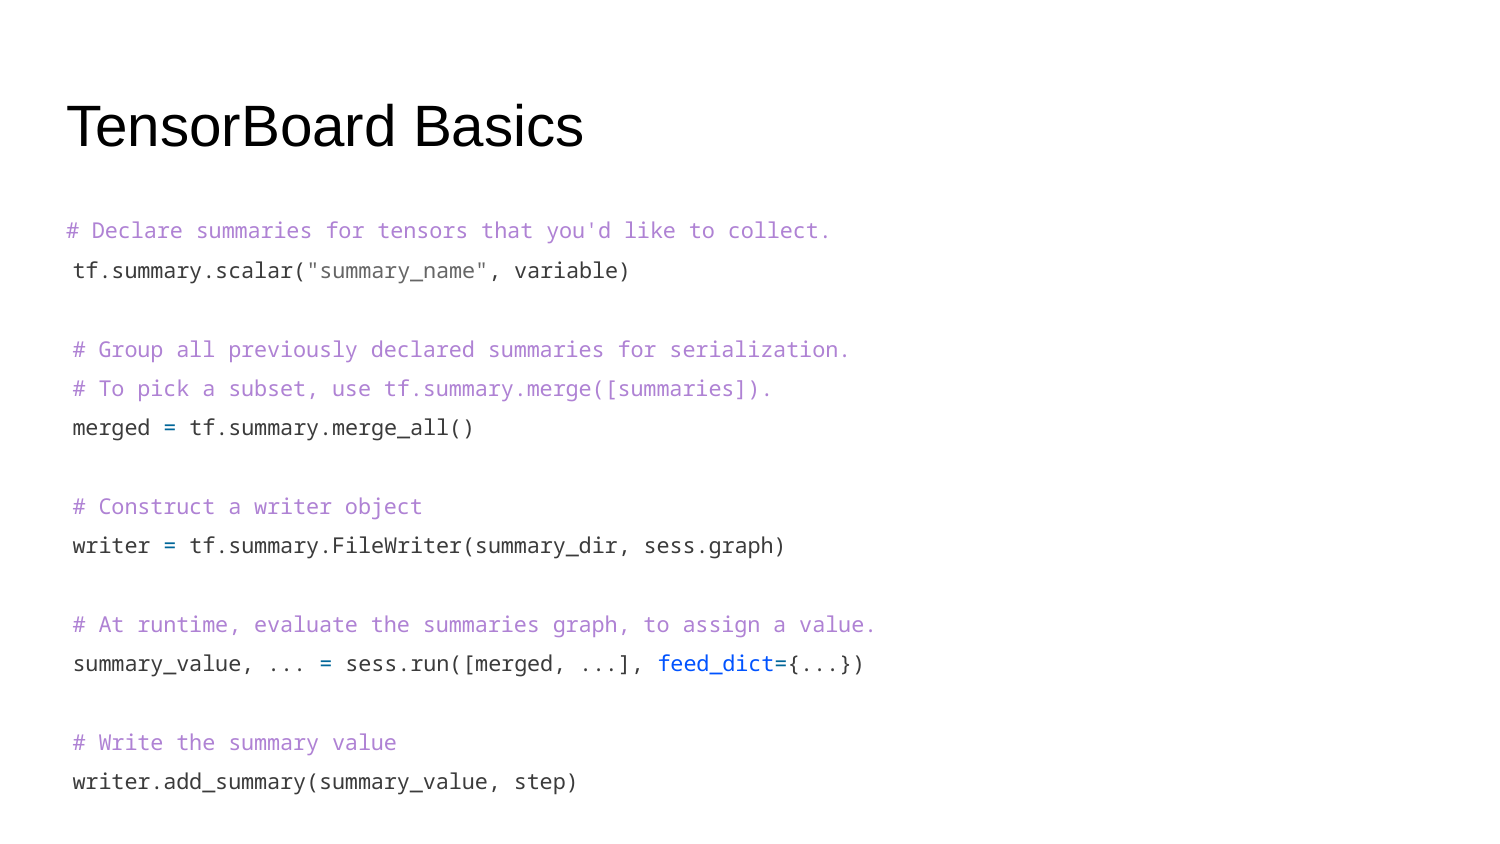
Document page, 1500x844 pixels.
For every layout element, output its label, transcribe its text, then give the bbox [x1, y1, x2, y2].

list # Declare summaries for tensors that you'd like to collect. tf.summary.scalar("summary_name", variable) # Group all previously declared summaries for serialization. # To pick a subset, use tf.summary.merge([summaries]). merged = tf.summary.merge_all() # Construct a writer object writer = tf.summary.FileWriter(summary_dir, sess.graph) # At runtime, evaluate the summaries graph, to assign a value. summary_value, ... = sess.run([merged, ...], feed_dict={...}) # Write the summary value writer.add_summary(summary_value, step) [51, 189, 1449, 750]
title TensorBoard Basics [51, 72, 1449, 167]
